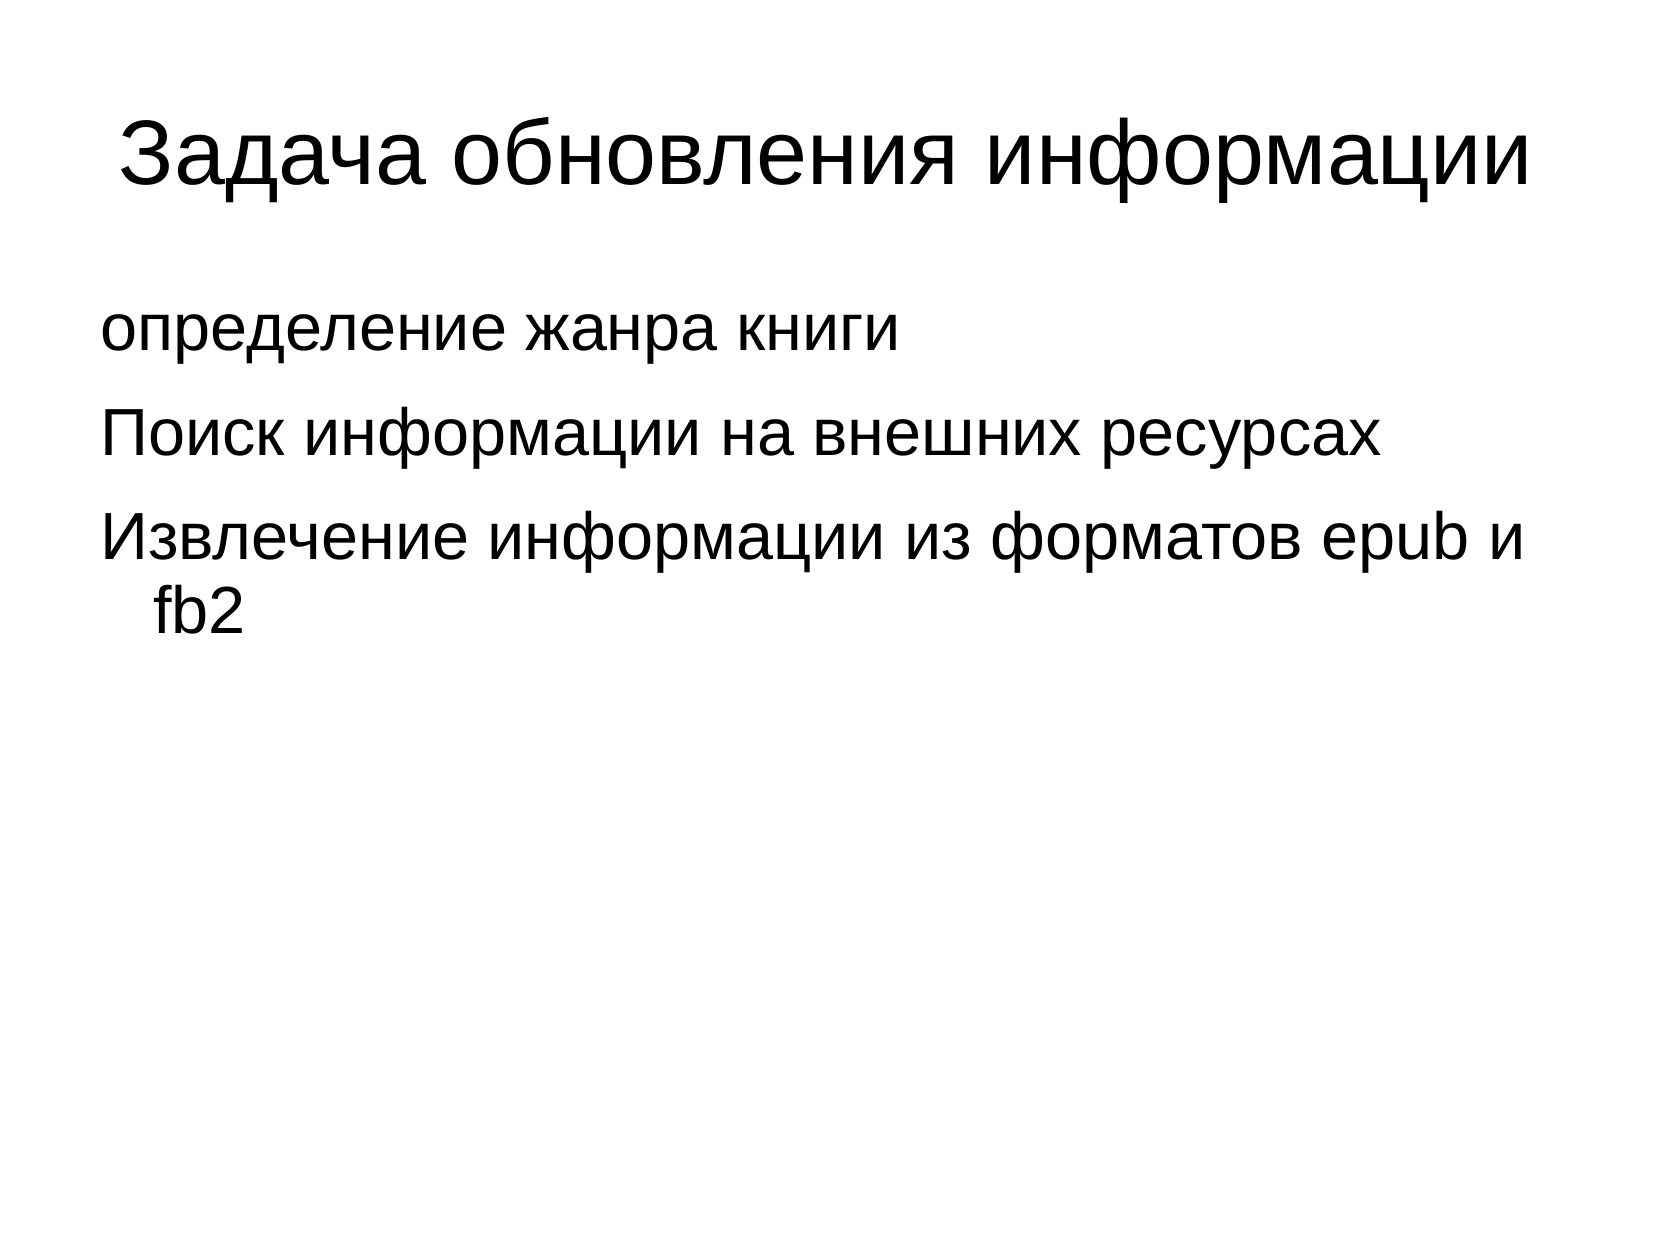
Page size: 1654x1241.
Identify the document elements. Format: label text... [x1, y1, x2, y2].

title Задача обновления информации [82, 56, 1571, 250]
list определение жанра книги Поиск информации на внешних ресурсах Извлечение информации из форматов epub и fb2 [82, 290, 1571, 1109]
